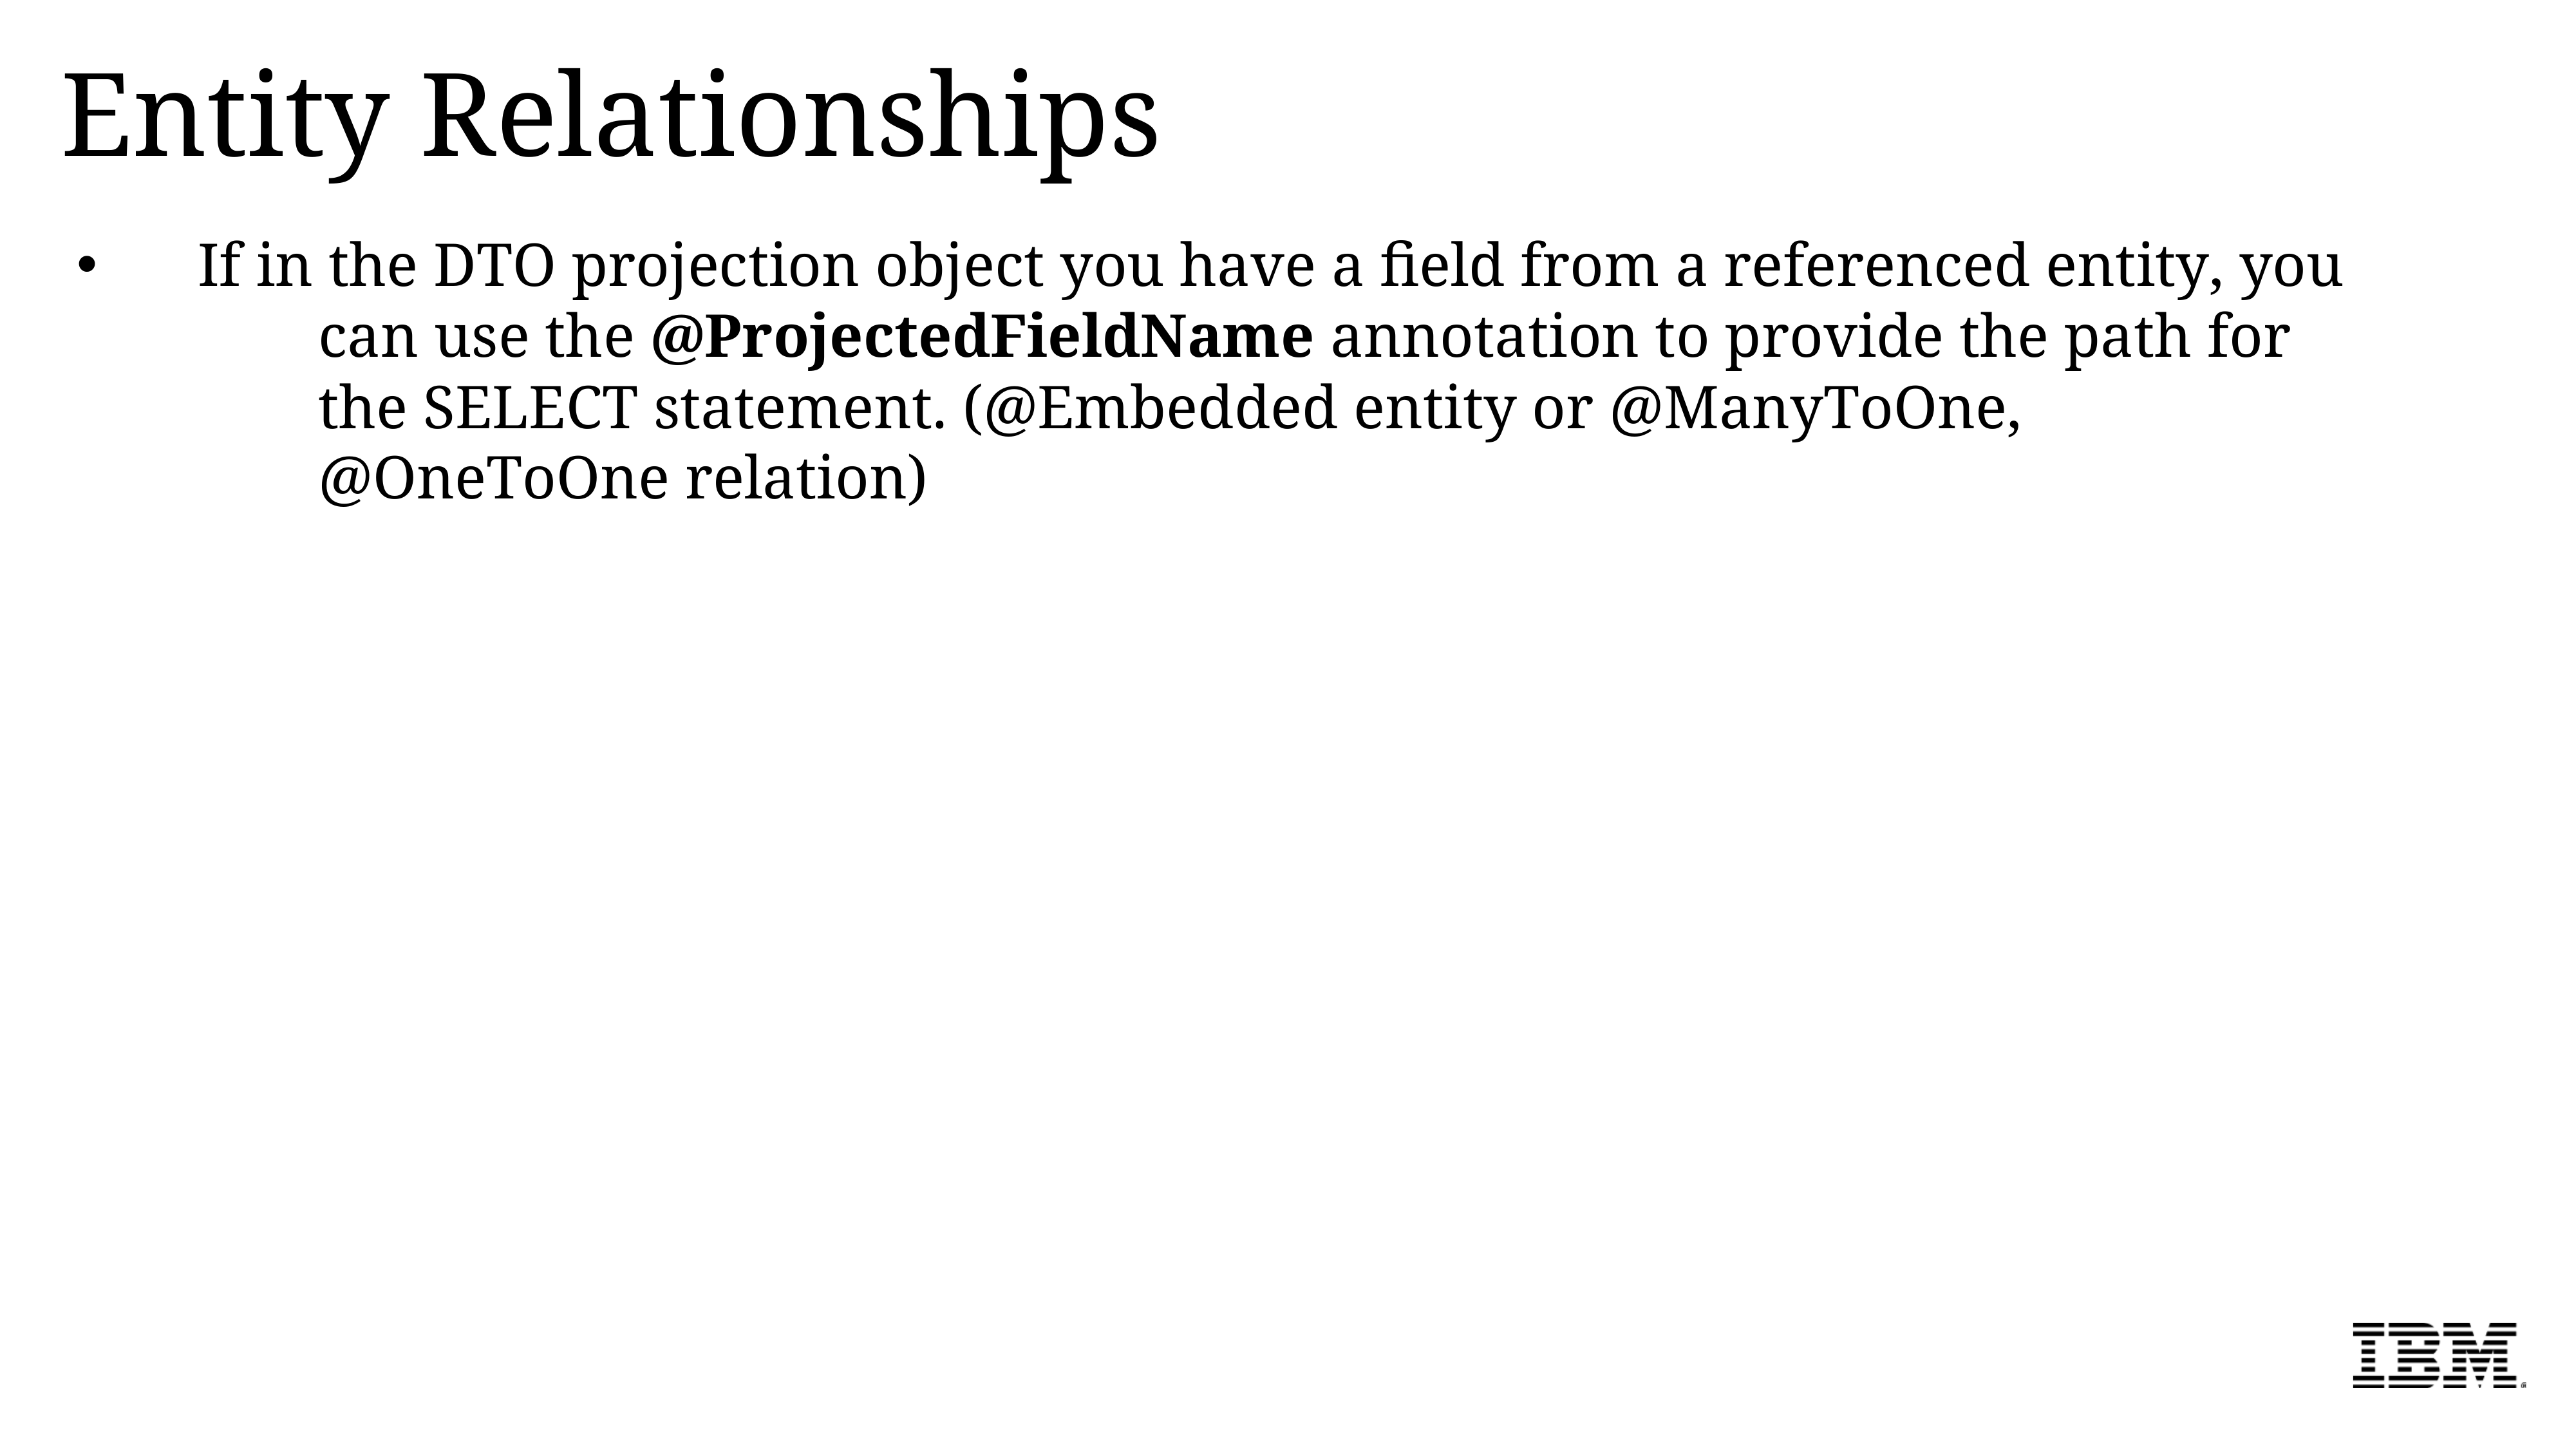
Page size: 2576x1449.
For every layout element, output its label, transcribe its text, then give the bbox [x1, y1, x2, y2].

text_box [61, 211, 2448, 1209]
text_box If in the DTO projection object you have a field from a referenced entity, you can use the @ProjectedFieldName annotation to provide the path for the SELECT statement. (@Embedded entity or @ManyToOne, @OneToOne relation) [77, 227, 2382, 1209]
title Entity Relationships [77, 41, 1832, 211]
